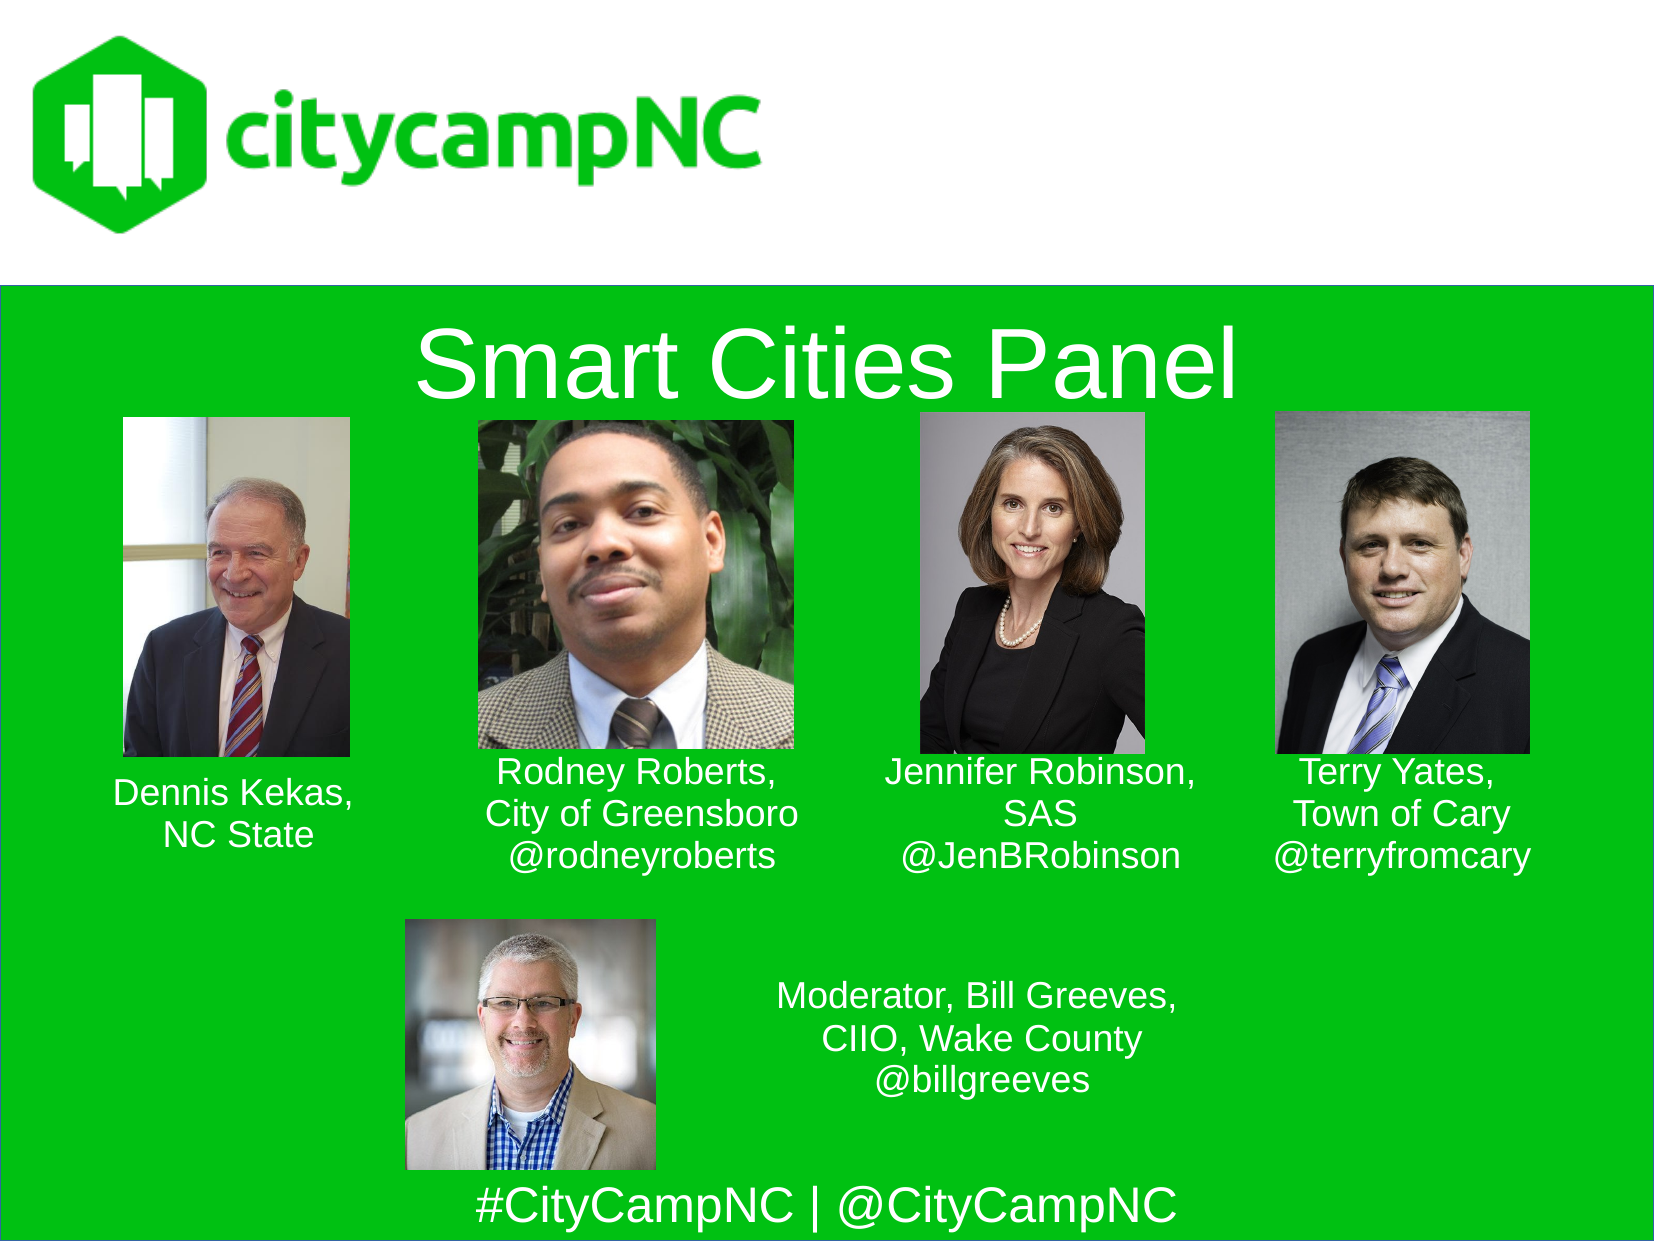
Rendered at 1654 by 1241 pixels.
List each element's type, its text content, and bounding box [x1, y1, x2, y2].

picture [1275, 411, 1530, 754]
text_box Dennis Kekas, NC State [68, 763, 409, 863]
subtitle Smart Cities Panel [79, 288, 1576, 439]
text_box Moderator, Bill Greeves, CIIO, Wake County @billgreeves [659, 968, 1306, 1108]
picture [405, 919, 656, 1170]
text_box Rodney Roberts, City of Greensboro @rodneyroberts [446, 743, 838, 884]
picture [0, 3, 794, 267]
picture [123, 417, 350, 757]
picture [478, 420, 794, 749]
text_box Terry Yates, Town of Cary @terryfromcary [1232, 743, 1573, 884]
picture [920, 412, 1145, 754]
text_box Jennifer Robinson, SAS @JenBRobinson [865, 743, 1216, 884]
